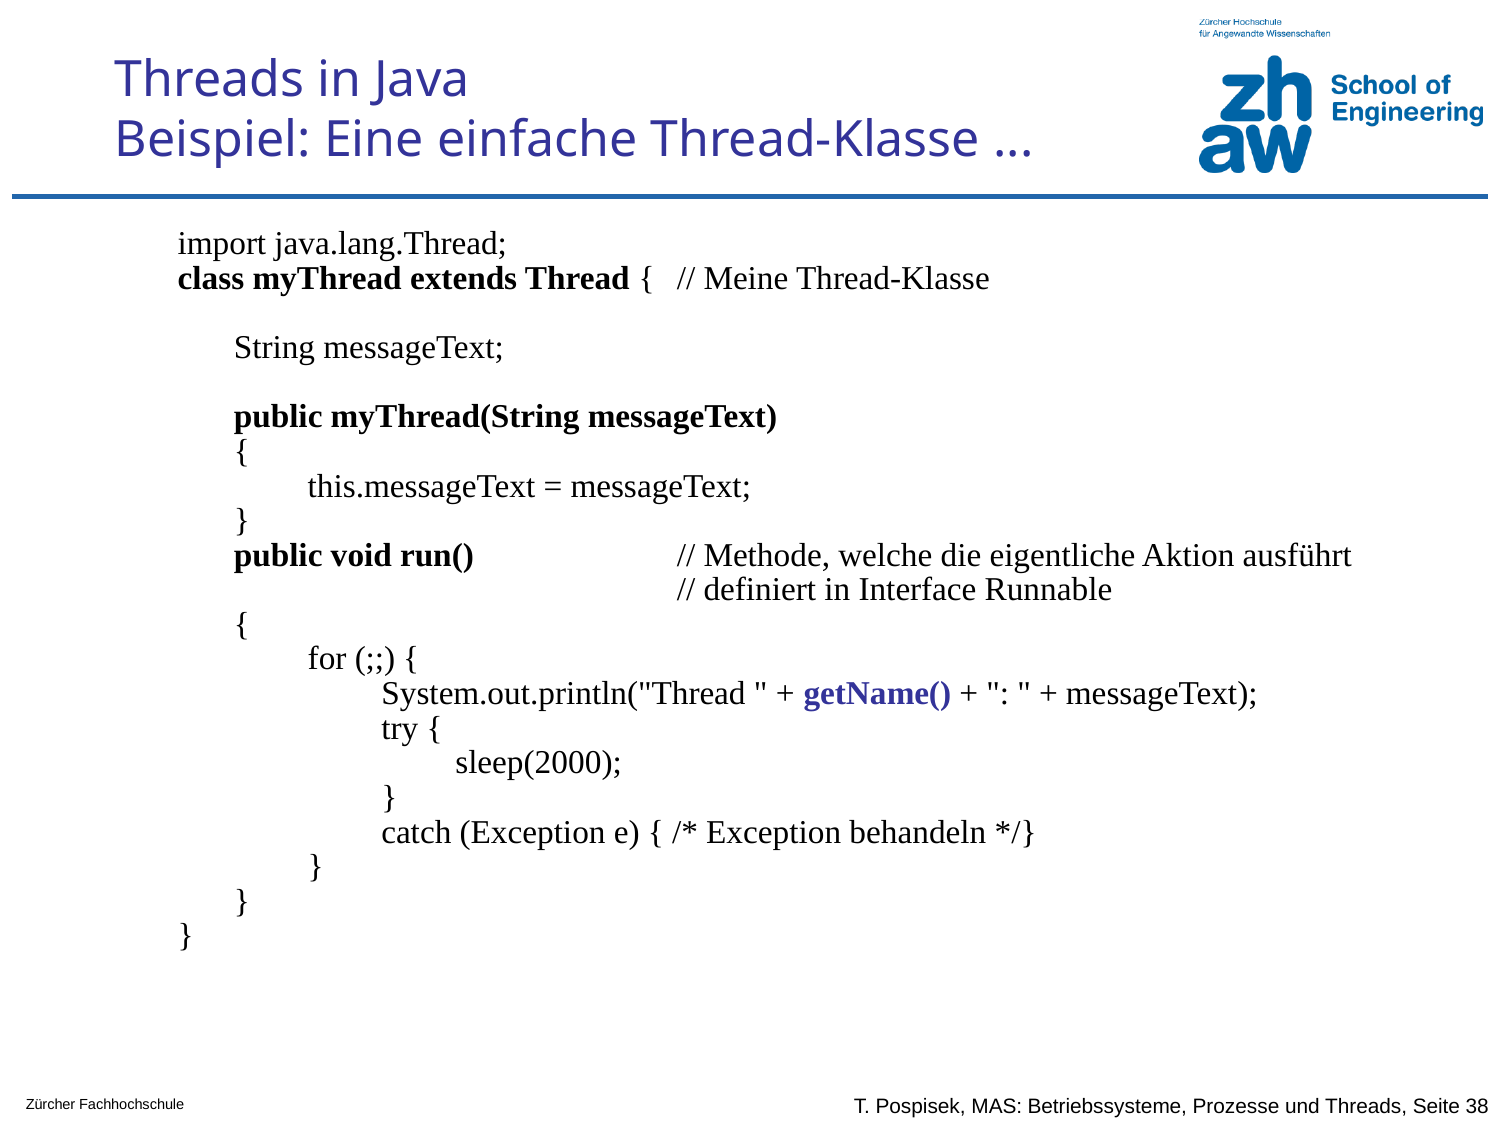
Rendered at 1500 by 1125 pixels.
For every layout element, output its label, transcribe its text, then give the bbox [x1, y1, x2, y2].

title Threads in Java Beispiel: Eine einfache Thread-Klasse ... [99, 50, 1379, 163]
text_box import java.lang.Thread; class myThread extends Thread { // Meine Thread-Klasse String messageText; public myThread(String messageText) { this.messageText = messageText; } public void run() // Methode, welche die eigentliche Aktion ausführt // definiert in Interface Runnable { for (;;) { System.out.println("Thread " + getName() + ": " + messageText); try { sleep(2000); } catch (Exception e) { /* Exception behandeln */} } } } [162, 224, 1430, 988]
picture [1199, 19, 1483, 173]
